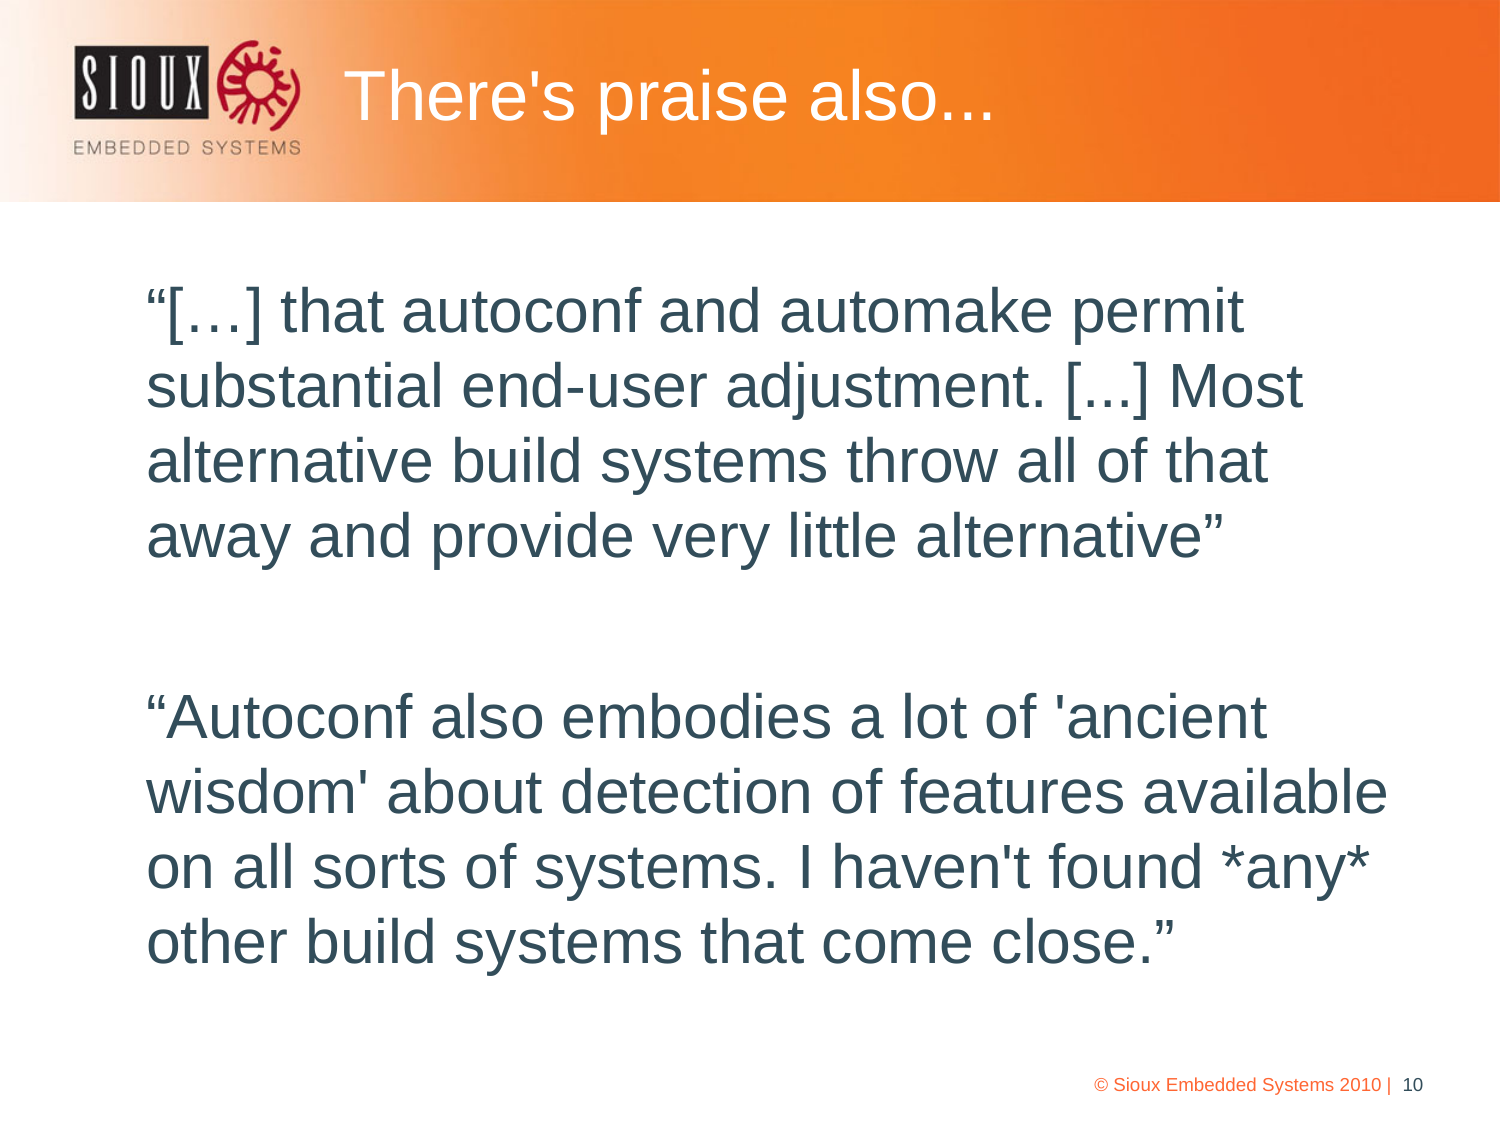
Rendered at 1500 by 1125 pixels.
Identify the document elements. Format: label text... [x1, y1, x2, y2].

list “[…] that autoconf and automake permit substantial end-user adjustment. [...] Most alternative build systems throw all of that away and provide very little alternative” “Autoconf also embodies a lot of 'ancient wisdom' about detection of features available on all sorts of systems. I haven't found *any* other build systems that come close.” [75, 262, 1426, 1005]
picture [0, 0, 1500, 202]
title There's praise also... [329, 37, 1424, 163]
